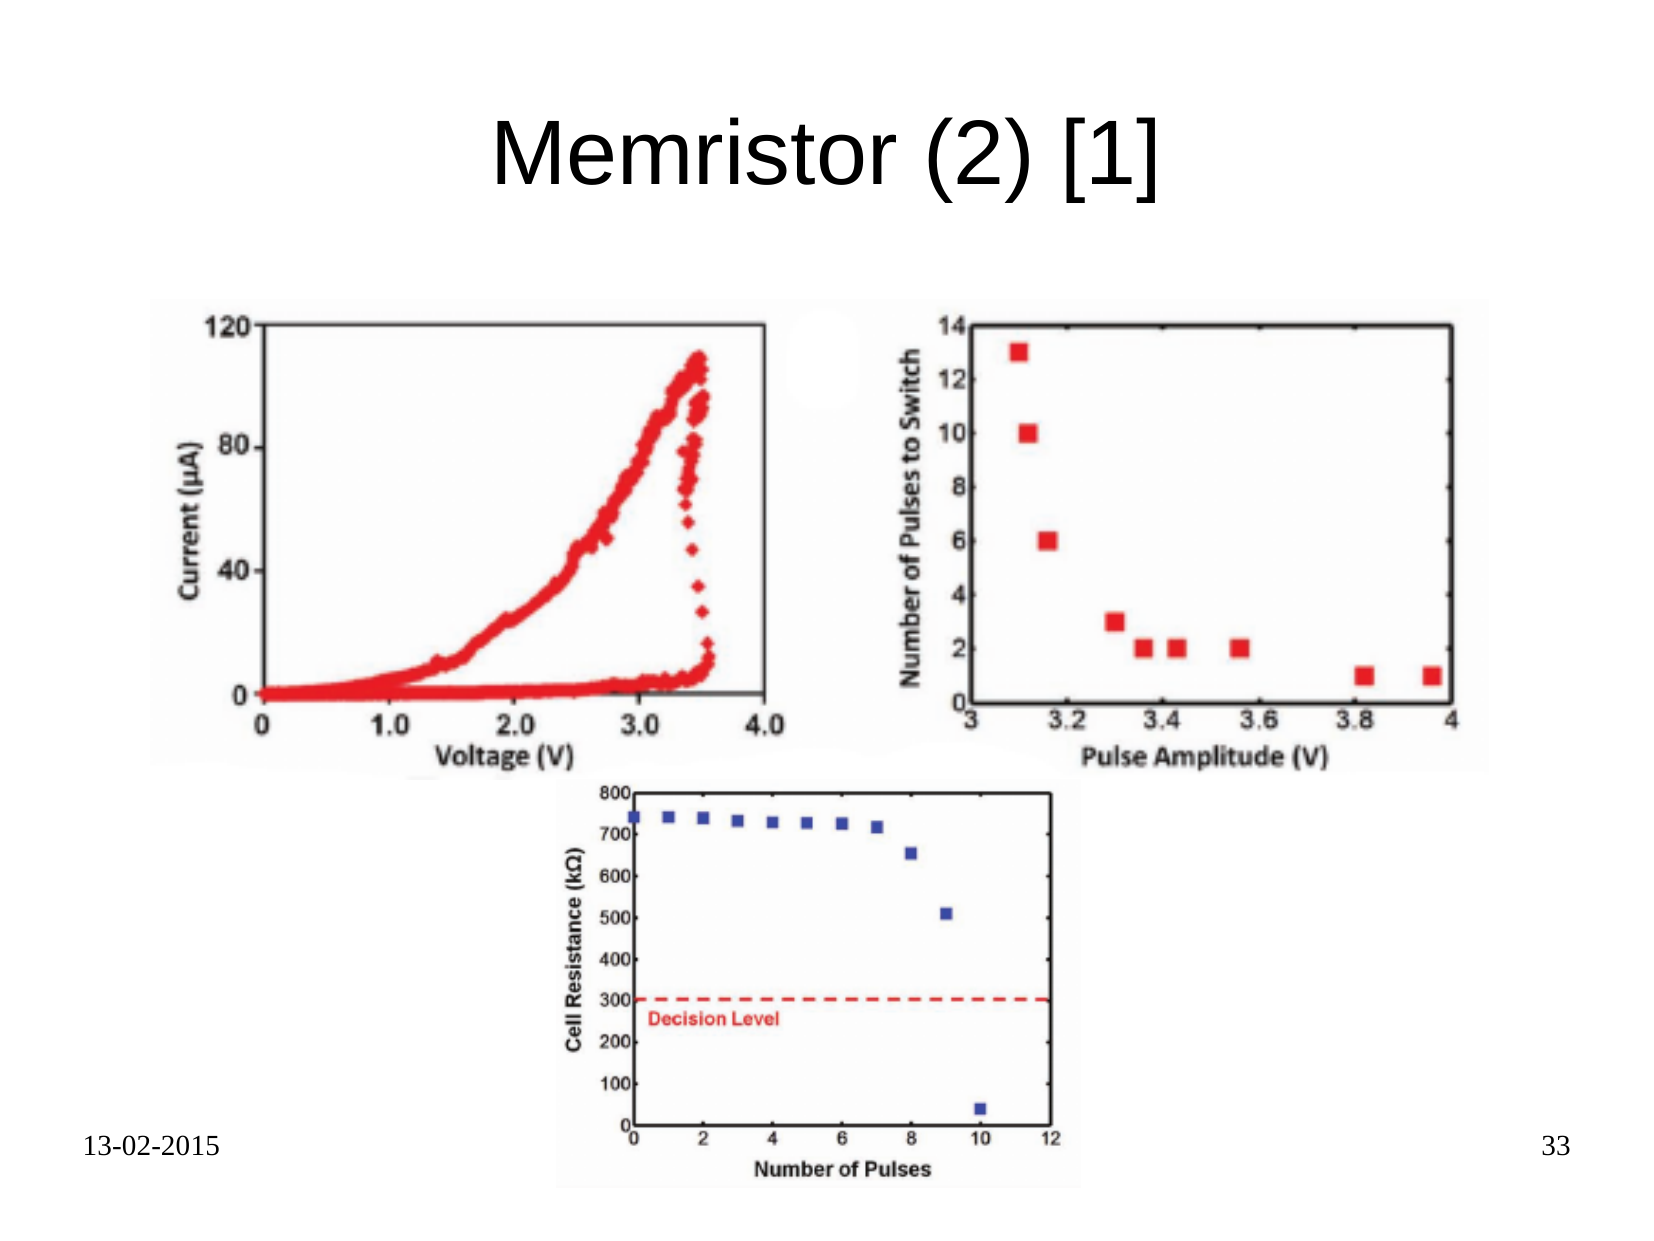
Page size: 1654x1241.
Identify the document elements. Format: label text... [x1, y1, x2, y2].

picture [150, 299, 1489, 1188]
title Memristor (2) [1] [82, 49, 1571, 257]
